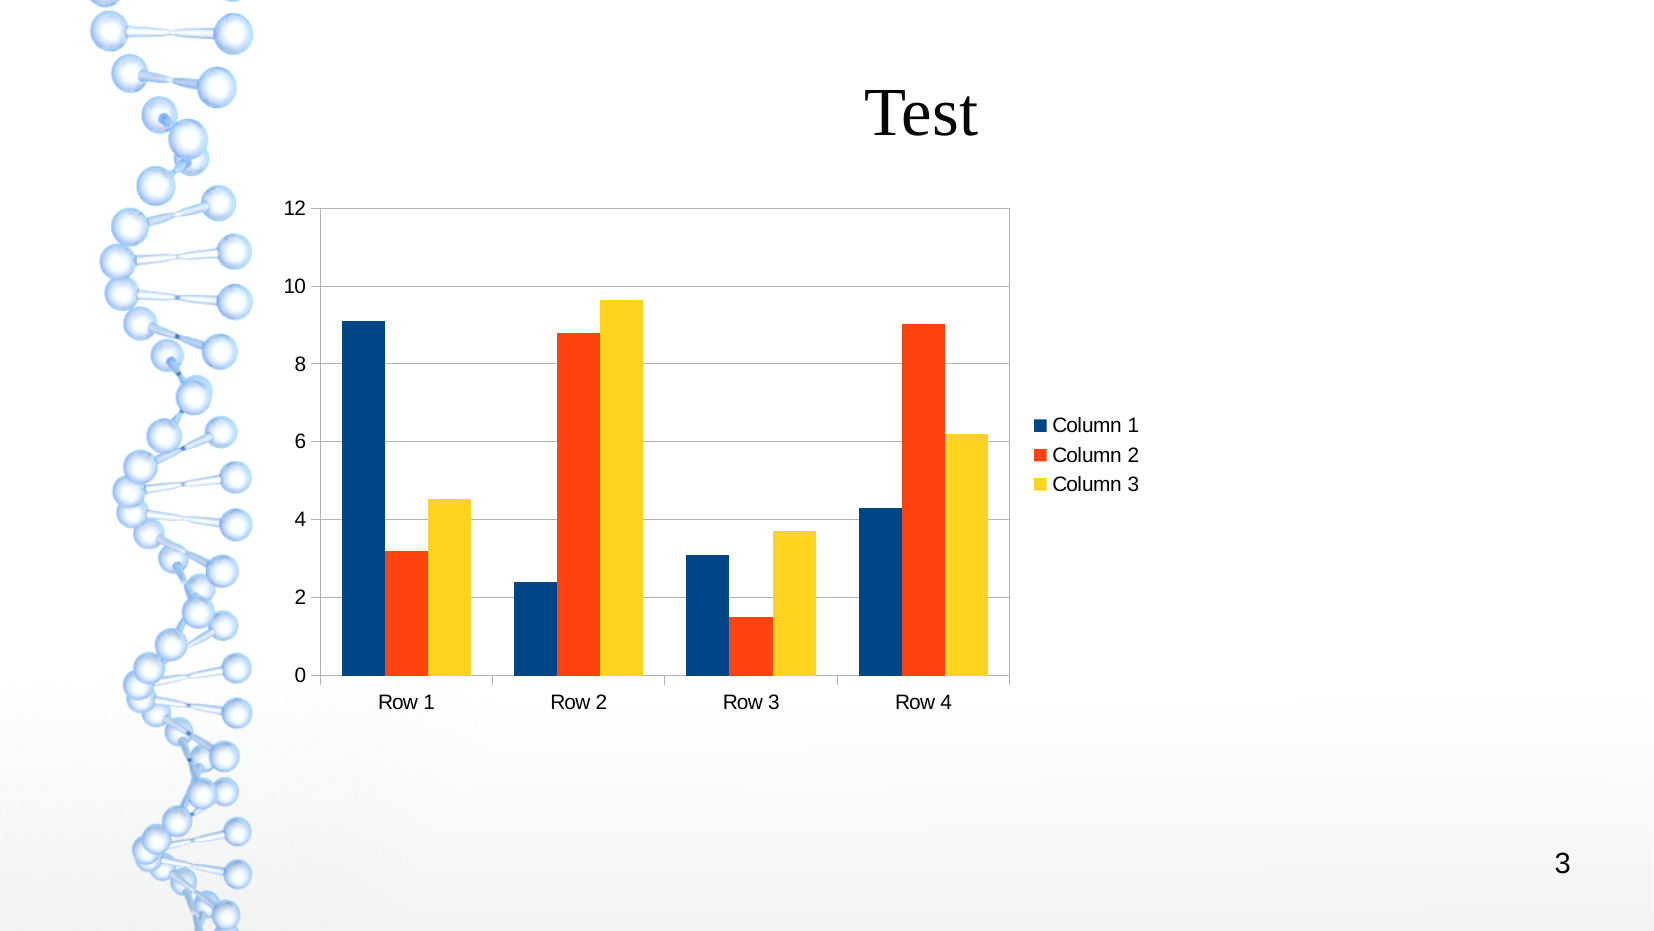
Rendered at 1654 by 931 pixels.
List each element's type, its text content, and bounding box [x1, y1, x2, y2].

chart [265, 185, 1158, 725]
title Test [265, 35, 1595, 189]
picture [0, 0, 1654, 931]
